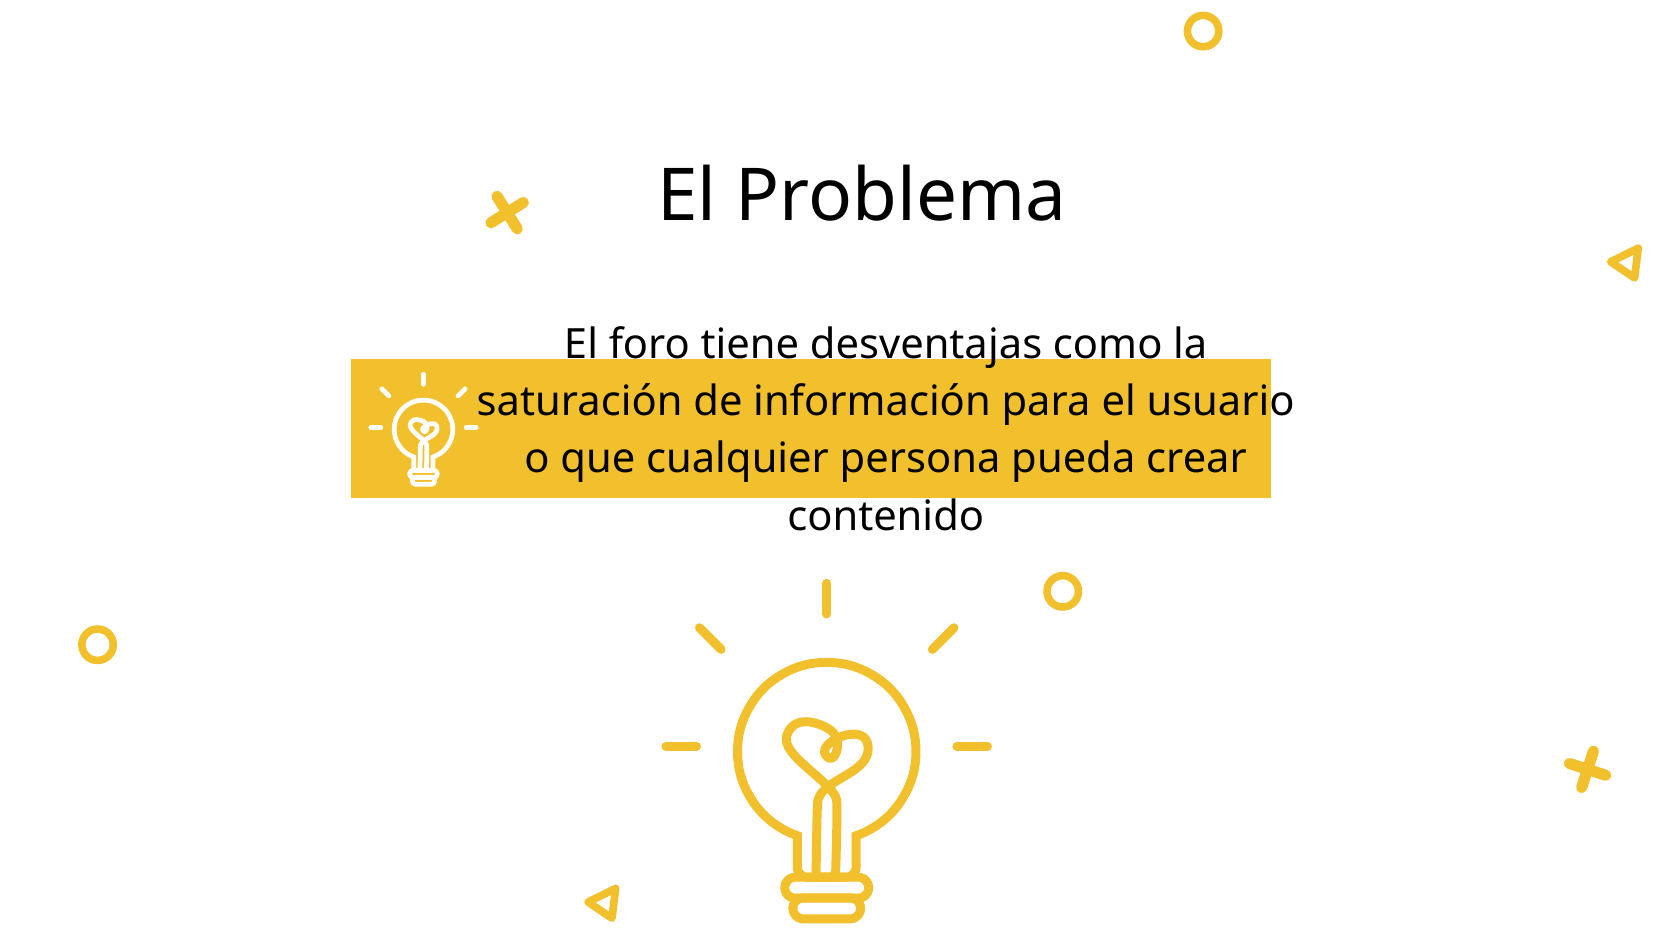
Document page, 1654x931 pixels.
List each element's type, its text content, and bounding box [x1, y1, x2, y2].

text_box El foro tiene desventajas como la saturación de información para el usuario o que cualquier persona pueda crear contenido [472, 177, 1300, 680]
title El Problema [543, 118, 1182, 267]
